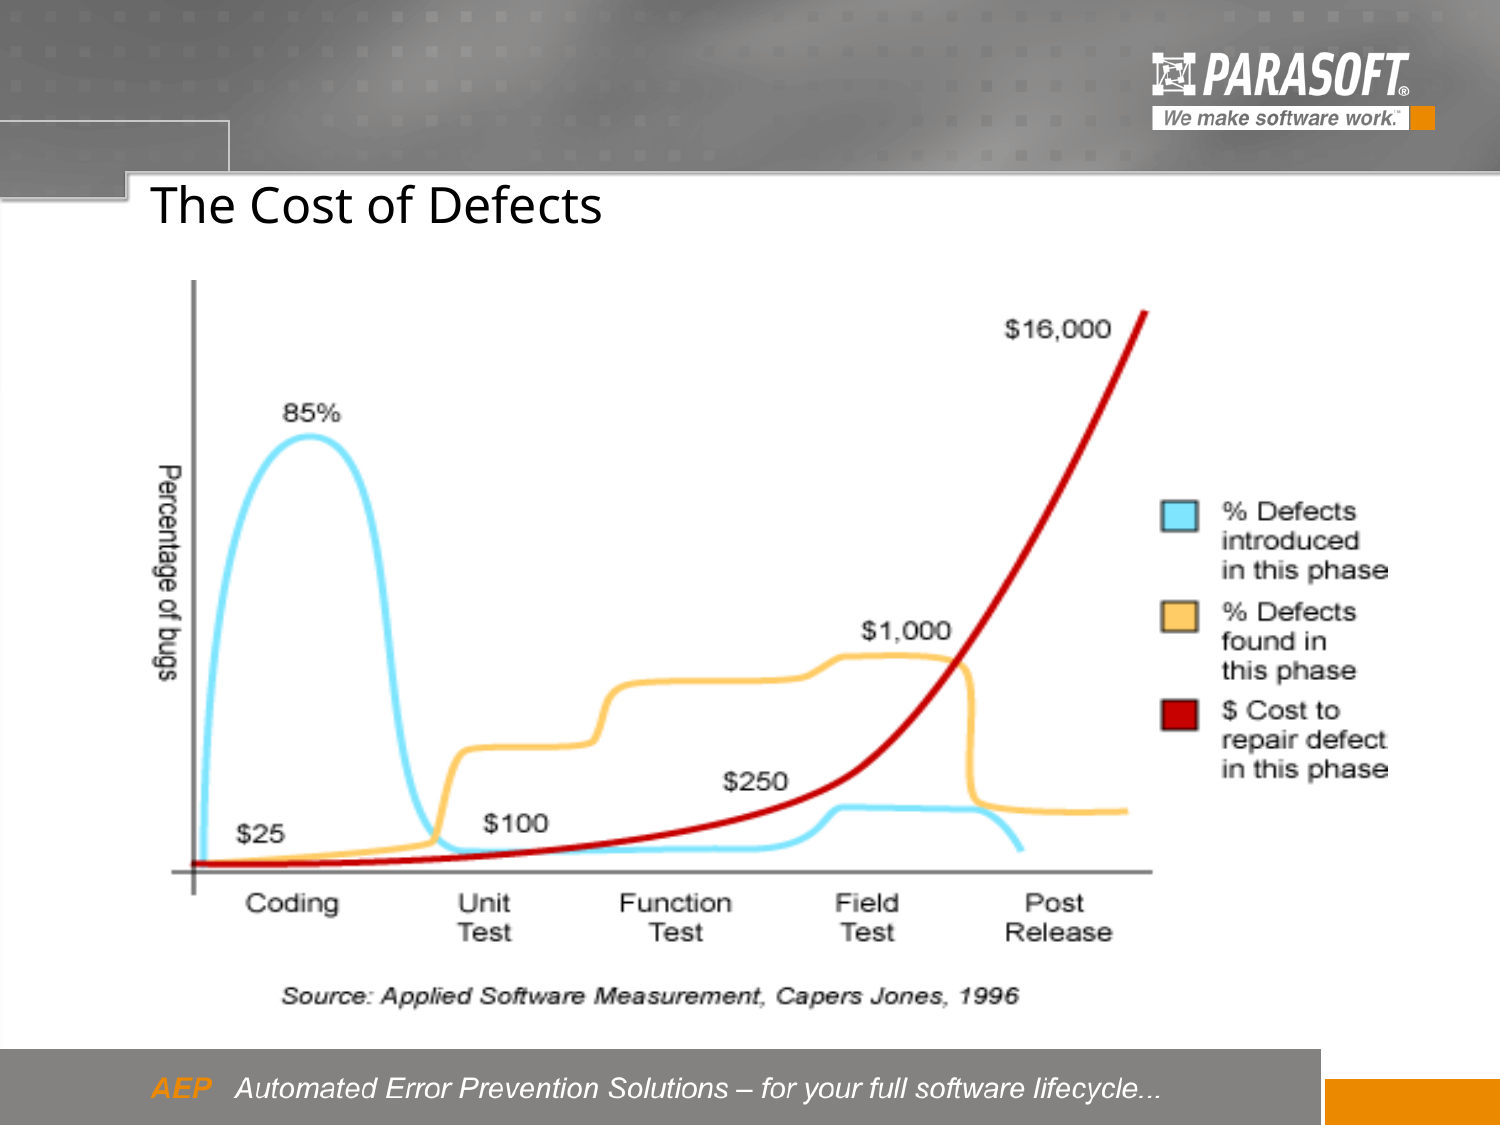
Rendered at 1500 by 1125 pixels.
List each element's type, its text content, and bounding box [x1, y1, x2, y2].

picture [0, 0, 1500, 1125]
title The Cost of Defects [150, 166, 1426, 242]
